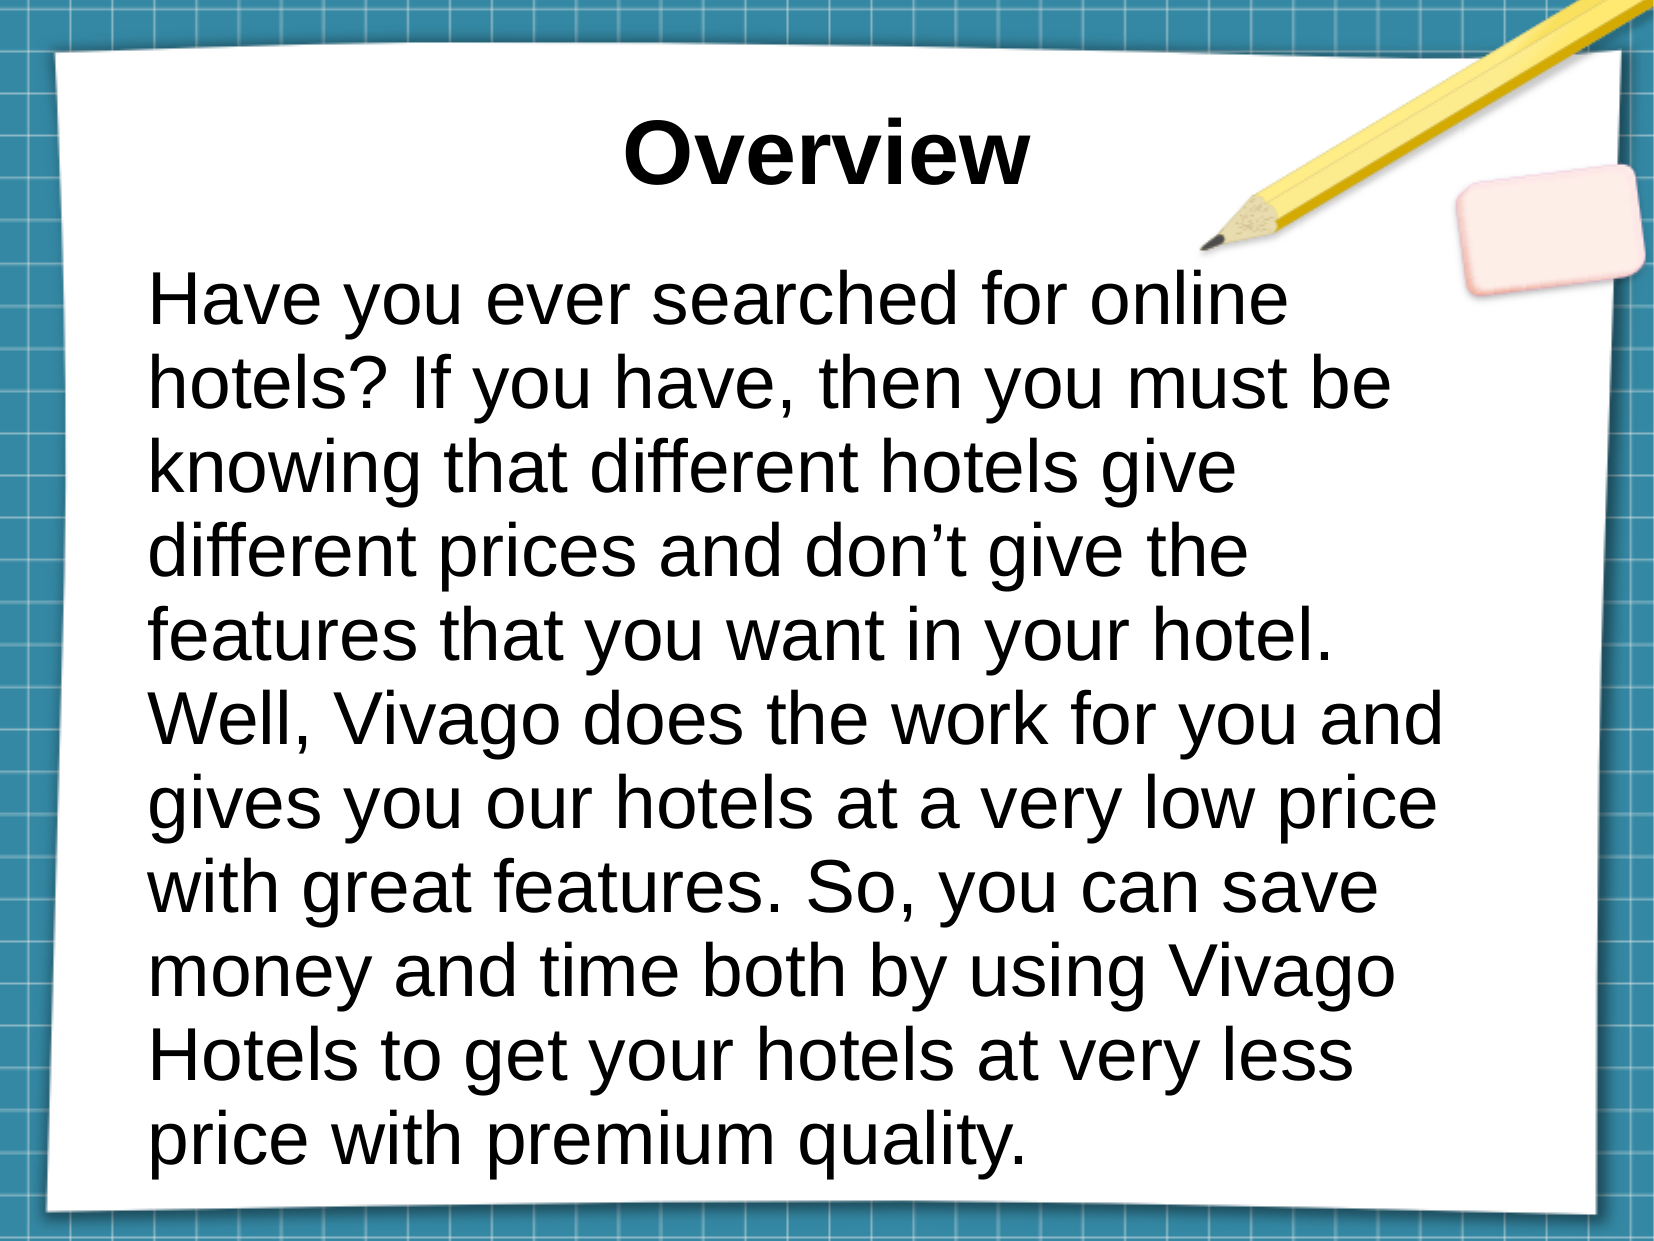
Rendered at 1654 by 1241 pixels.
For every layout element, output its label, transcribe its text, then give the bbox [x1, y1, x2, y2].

title Overview [82, 49, 1571, 257]
text_box Have you ever searched for online hotels? If you have, then you must be knowing that different hotels give different prices and don’t give the features that you want in your hotel. Well, Vivago does the work for you and gives you our hotels at a very low price with great features. So, you can save money and time both by using Vivago Hotels to get your hotels at very less price with premium quality. [132, 249, 1527, 1188]
picture [0, 0, 1654, 1241]
